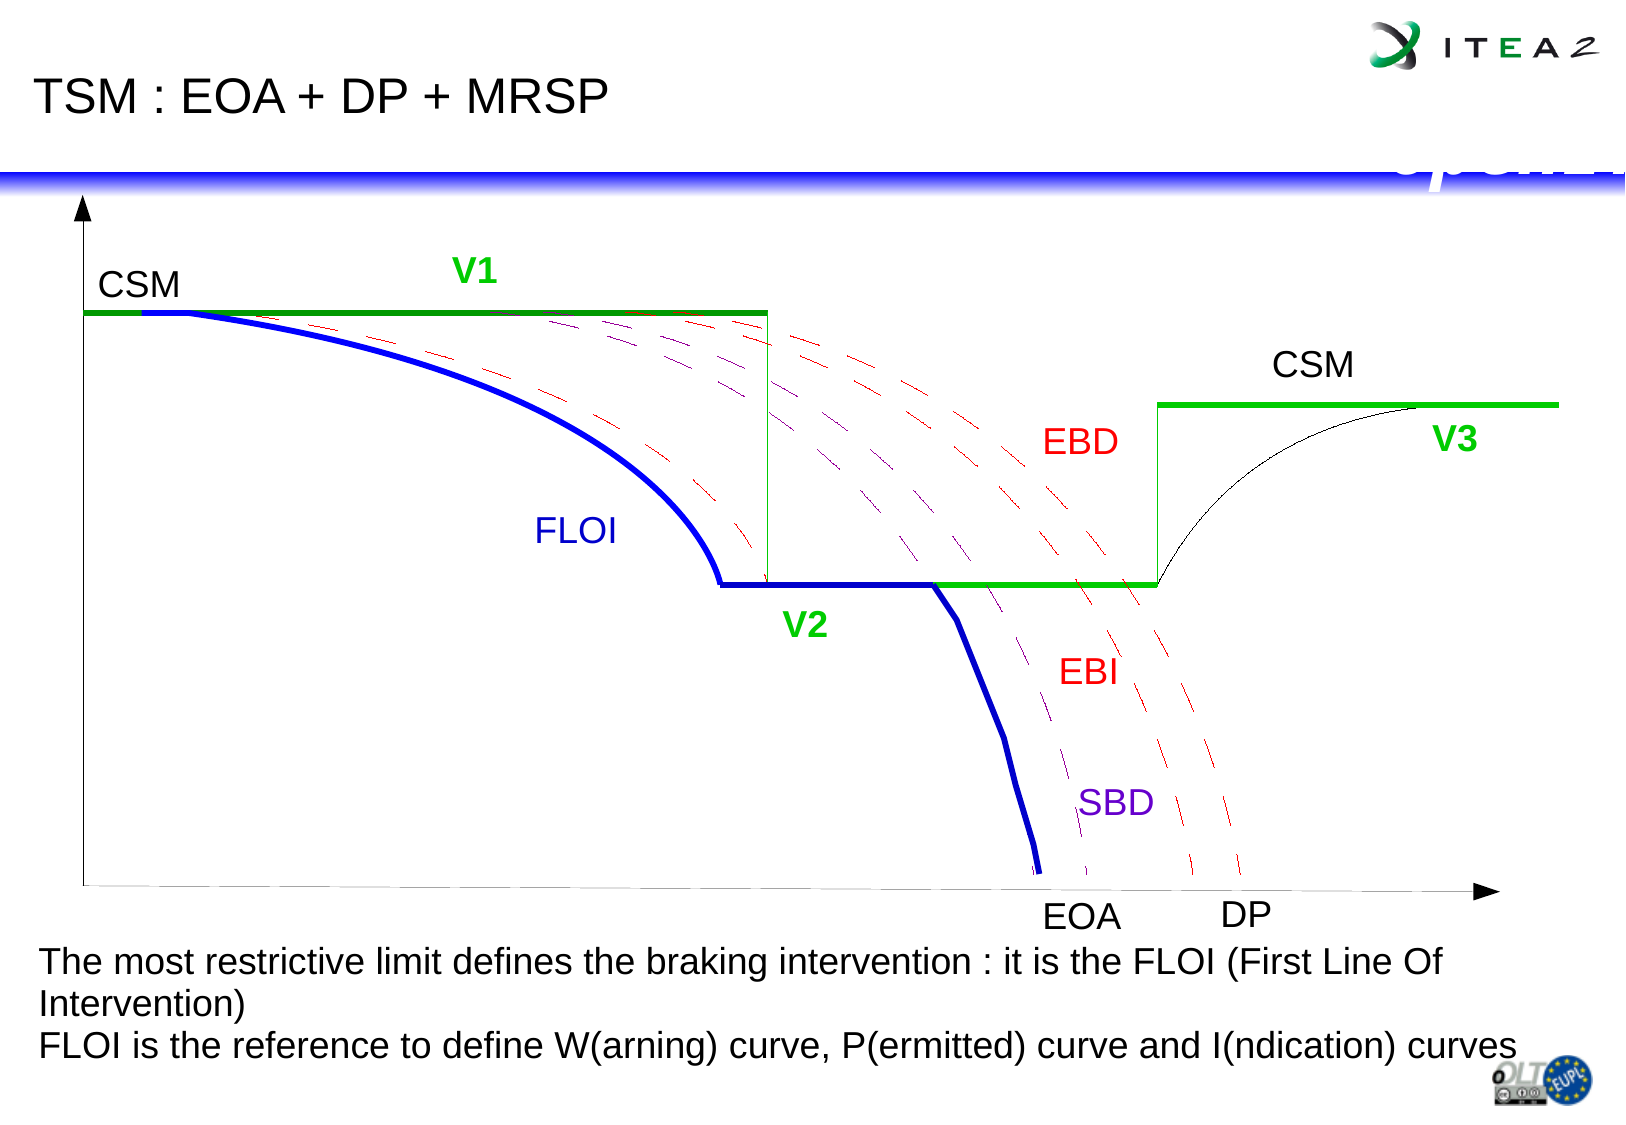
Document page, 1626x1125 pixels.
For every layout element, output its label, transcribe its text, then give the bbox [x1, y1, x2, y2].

text_box CSM [1257, 336, 1371, 394]
text_box V1 [437, 242, 520, 299]
text_box V2 [767, 596, 851, 654]
text_box SBD [1062, 773, 1170, 831]
text_box V3 [1417, 409, 1501, 467]
text_box CSM [82, 256, 196, 313]
picture [1492, 1055, 1593, 1106]
text_box The most restrictive limit defines the braking intervention : it is the FLOI (First Line Of Intervention) FLOI is the reference to define W(arning) curve, P(ermitted) curve and I(ndication) curves [23, 933, 1534, 1074]
text_box DP [1205, 885, 1288, 890]
text_box EOA [1027, 890, 1137, 933]
picture [1348, 21, 1625, 70]
text_box EBD [1027, 413, 1135, 471]
title TSM : EOA + DP + MRSP [32, 43, 1341, 150]
text_box FLOI [519, 501, 633, 559]
text_box DP [1205, 891, 1288, 933]
text_box EBI [1043, 643, 1134, 701]
